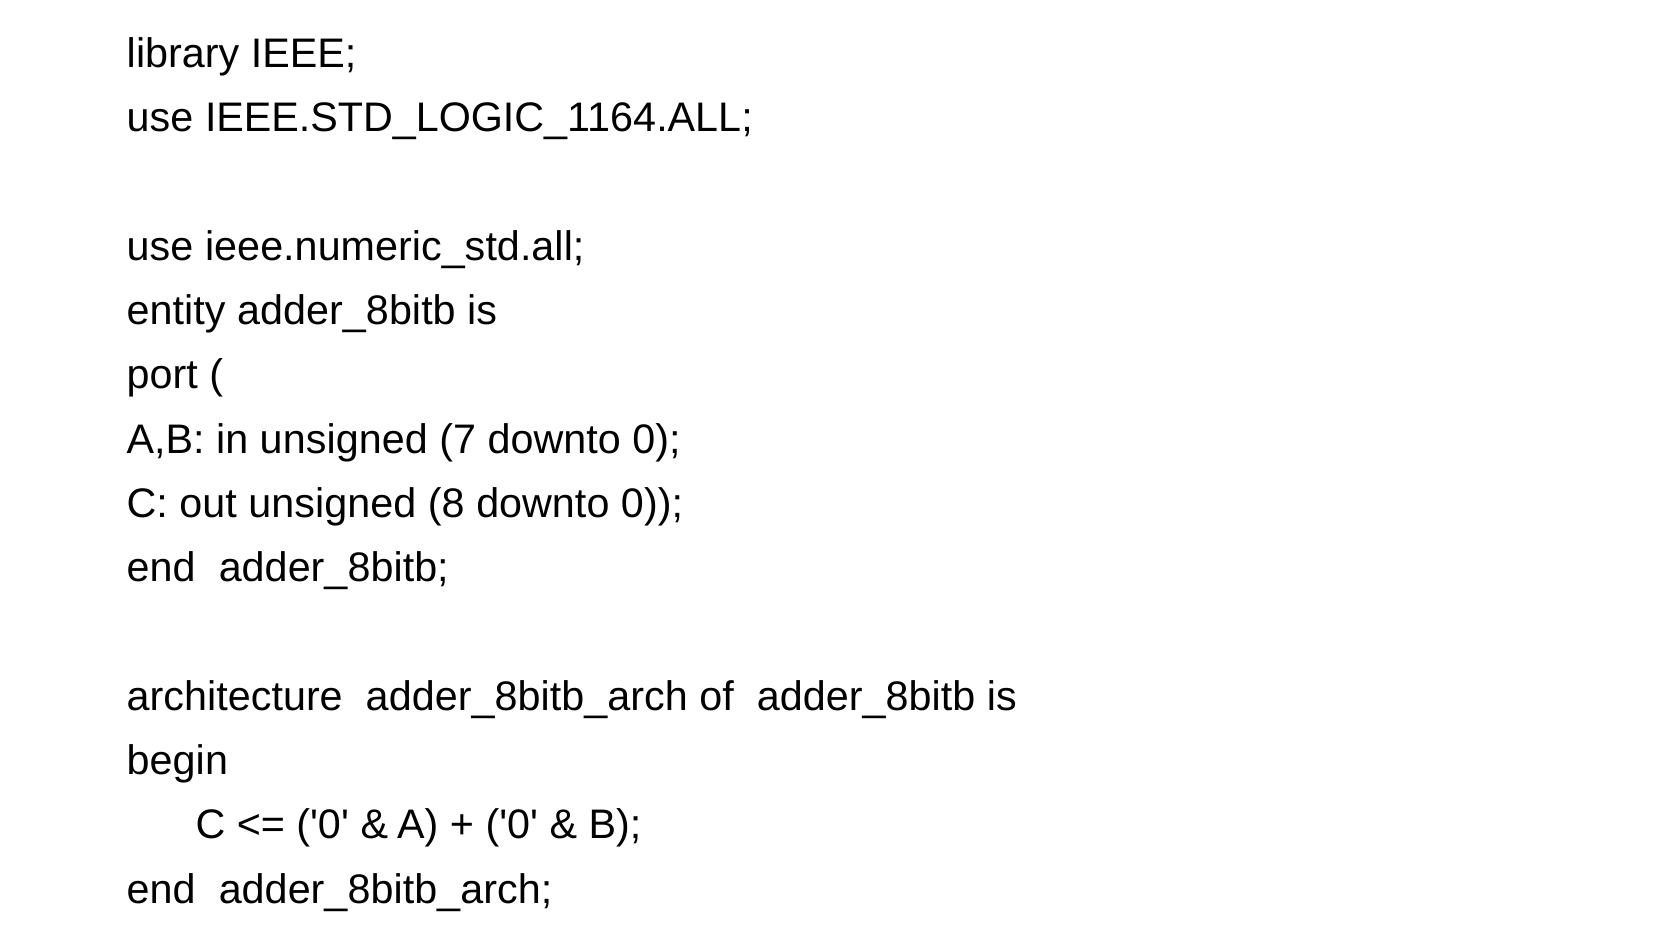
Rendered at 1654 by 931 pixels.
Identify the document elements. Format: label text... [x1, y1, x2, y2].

list library IEEE; use IEEE.STD_LOGIC_1164.ALL; use ieee.numeric_std.all; entity adder_8bitb is port ( A,B: in unsigned (7 downto 0); C: out unsigned (8 downto 0)); end adder_8bitb; architecture adder_8bitb_arch of adder_8bitb is begin C <= ('0' & A) + ('0' & B); end adder_8bitb_arch; [82, 30, 1571, 916]
